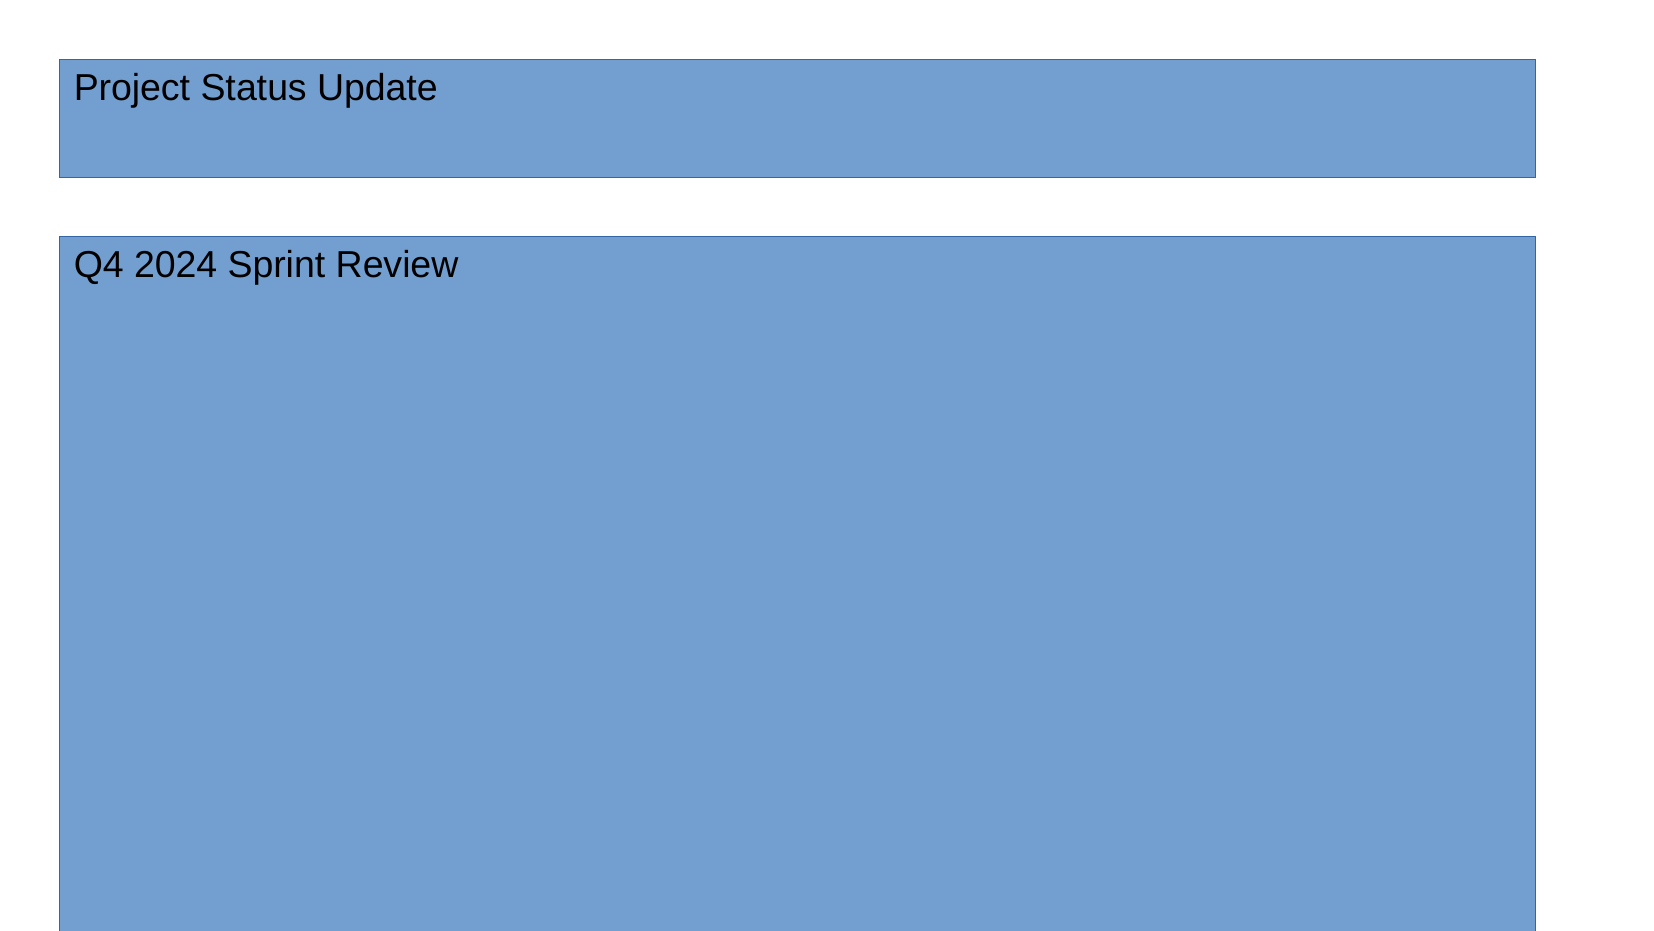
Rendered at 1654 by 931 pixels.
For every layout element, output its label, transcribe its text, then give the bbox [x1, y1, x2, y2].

text_box Q4 2024 Sprint Review [59, 236, 1536, 931]
text_box Project Status Update [59, 59, 1536, 178]
